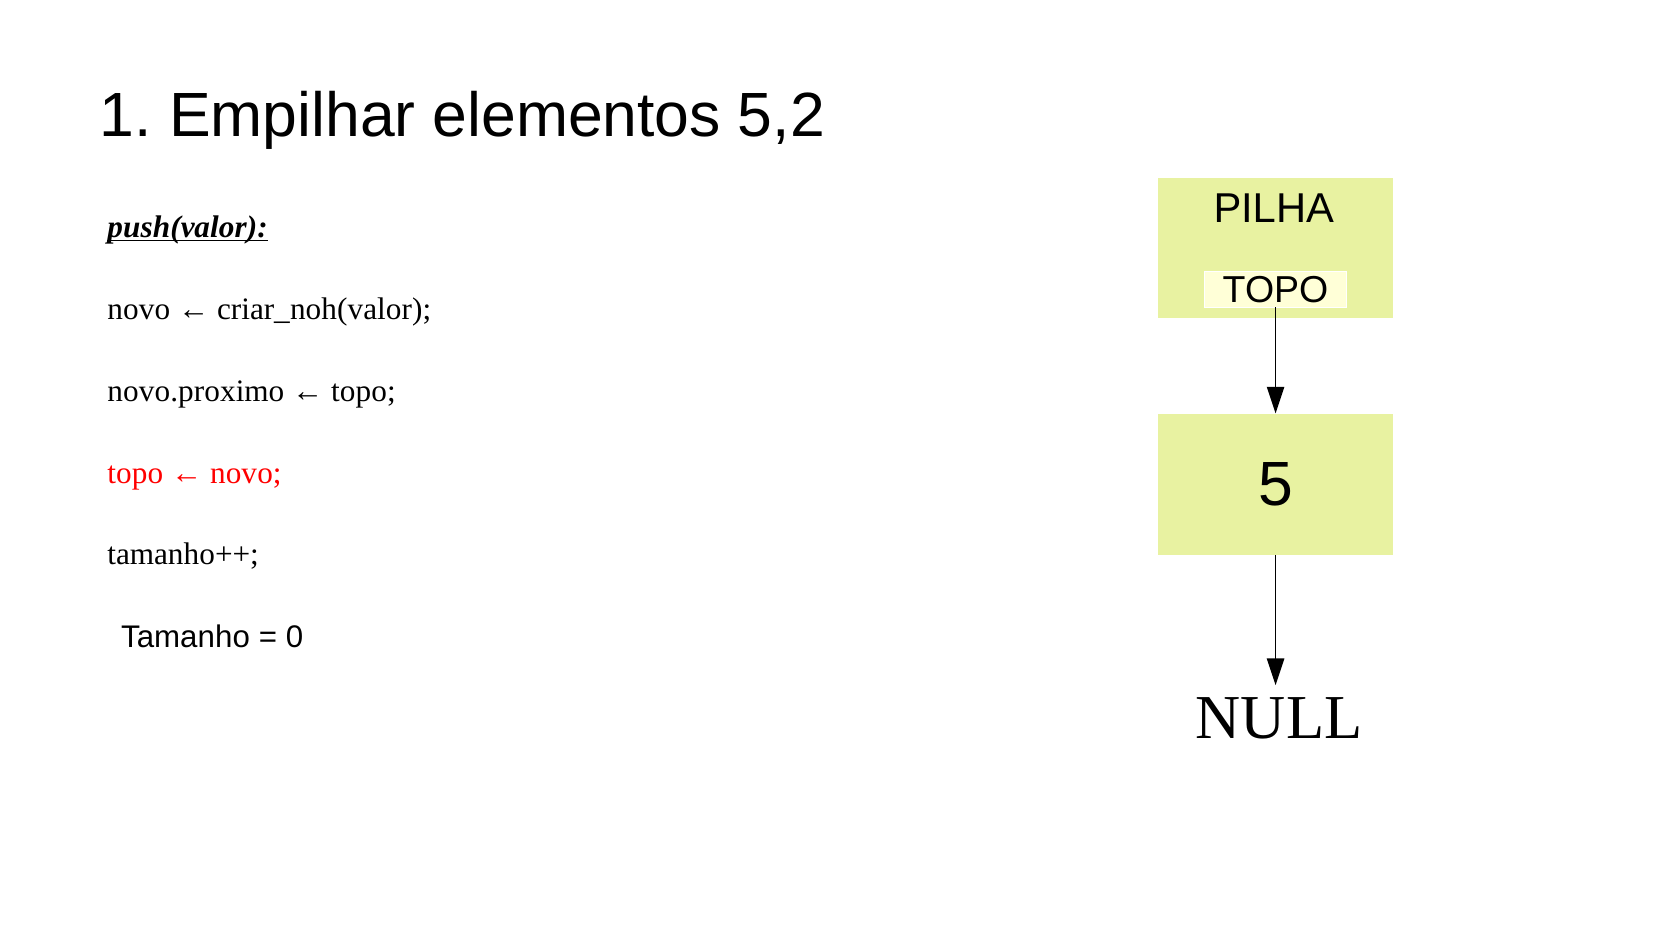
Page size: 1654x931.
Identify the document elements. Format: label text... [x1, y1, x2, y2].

text_box TOPO [1204, 271, 1347, 308]
text_box [1157, 177, 1394, 319]
text_box push(valor): novo ← criar_noh(valor); novo.proximo ← topo; topo ← novo; tamanho++; [92, 199, 544, 579]
text_box Tamanho = 0 [106, 611, 321, 662]
title 1. Empilhar elementos 5,2 [82, 37, 1571, 193]
text_box PILHA [1198, 177, 1353, 239]
text_box 5 [1157, 413, 1394, 556]
text_box NULL [1181, 675, 1382, 756]
